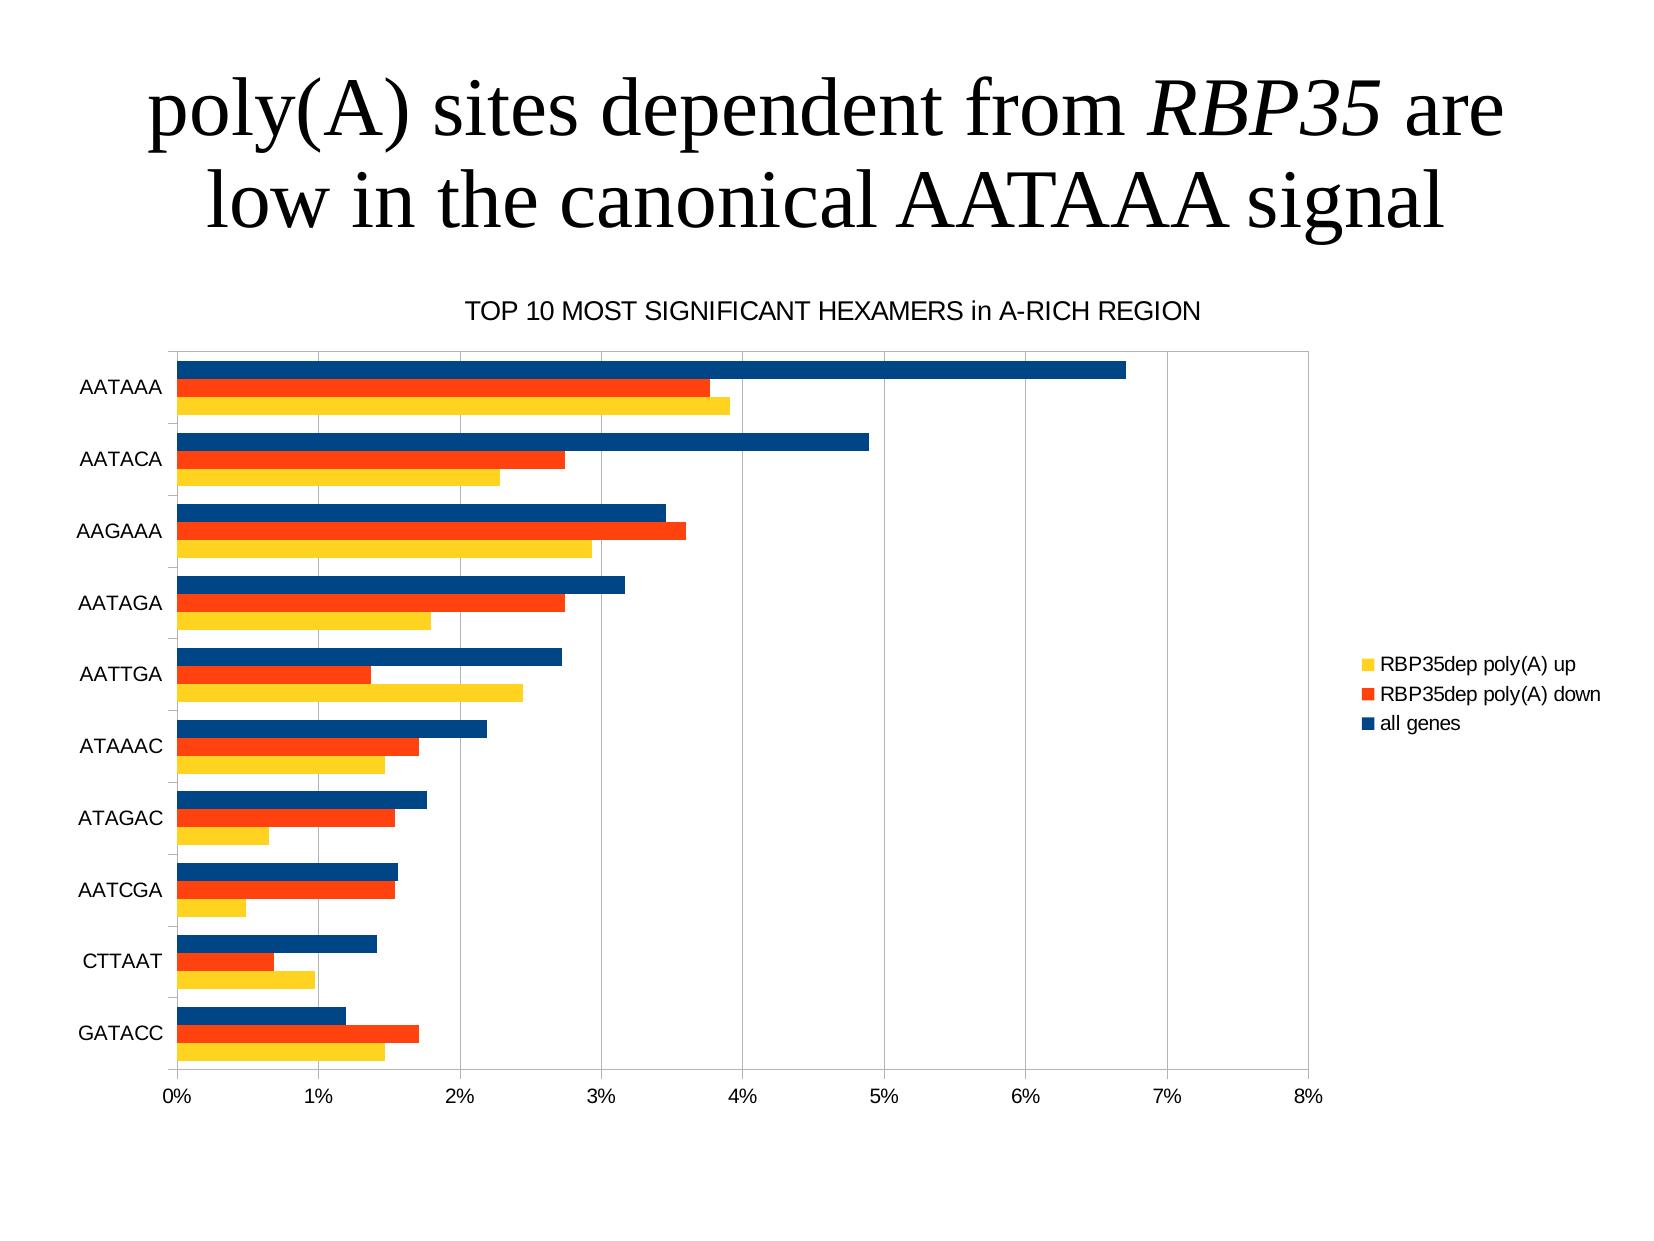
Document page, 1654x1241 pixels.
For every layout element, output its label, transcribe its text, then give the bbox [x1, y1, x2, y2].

title poly(A) sites dependent from RBP35 are low in the canonical AATAAA signal [82, 49, 1571, 257]
chart [45, 263, 1621, 1126]
